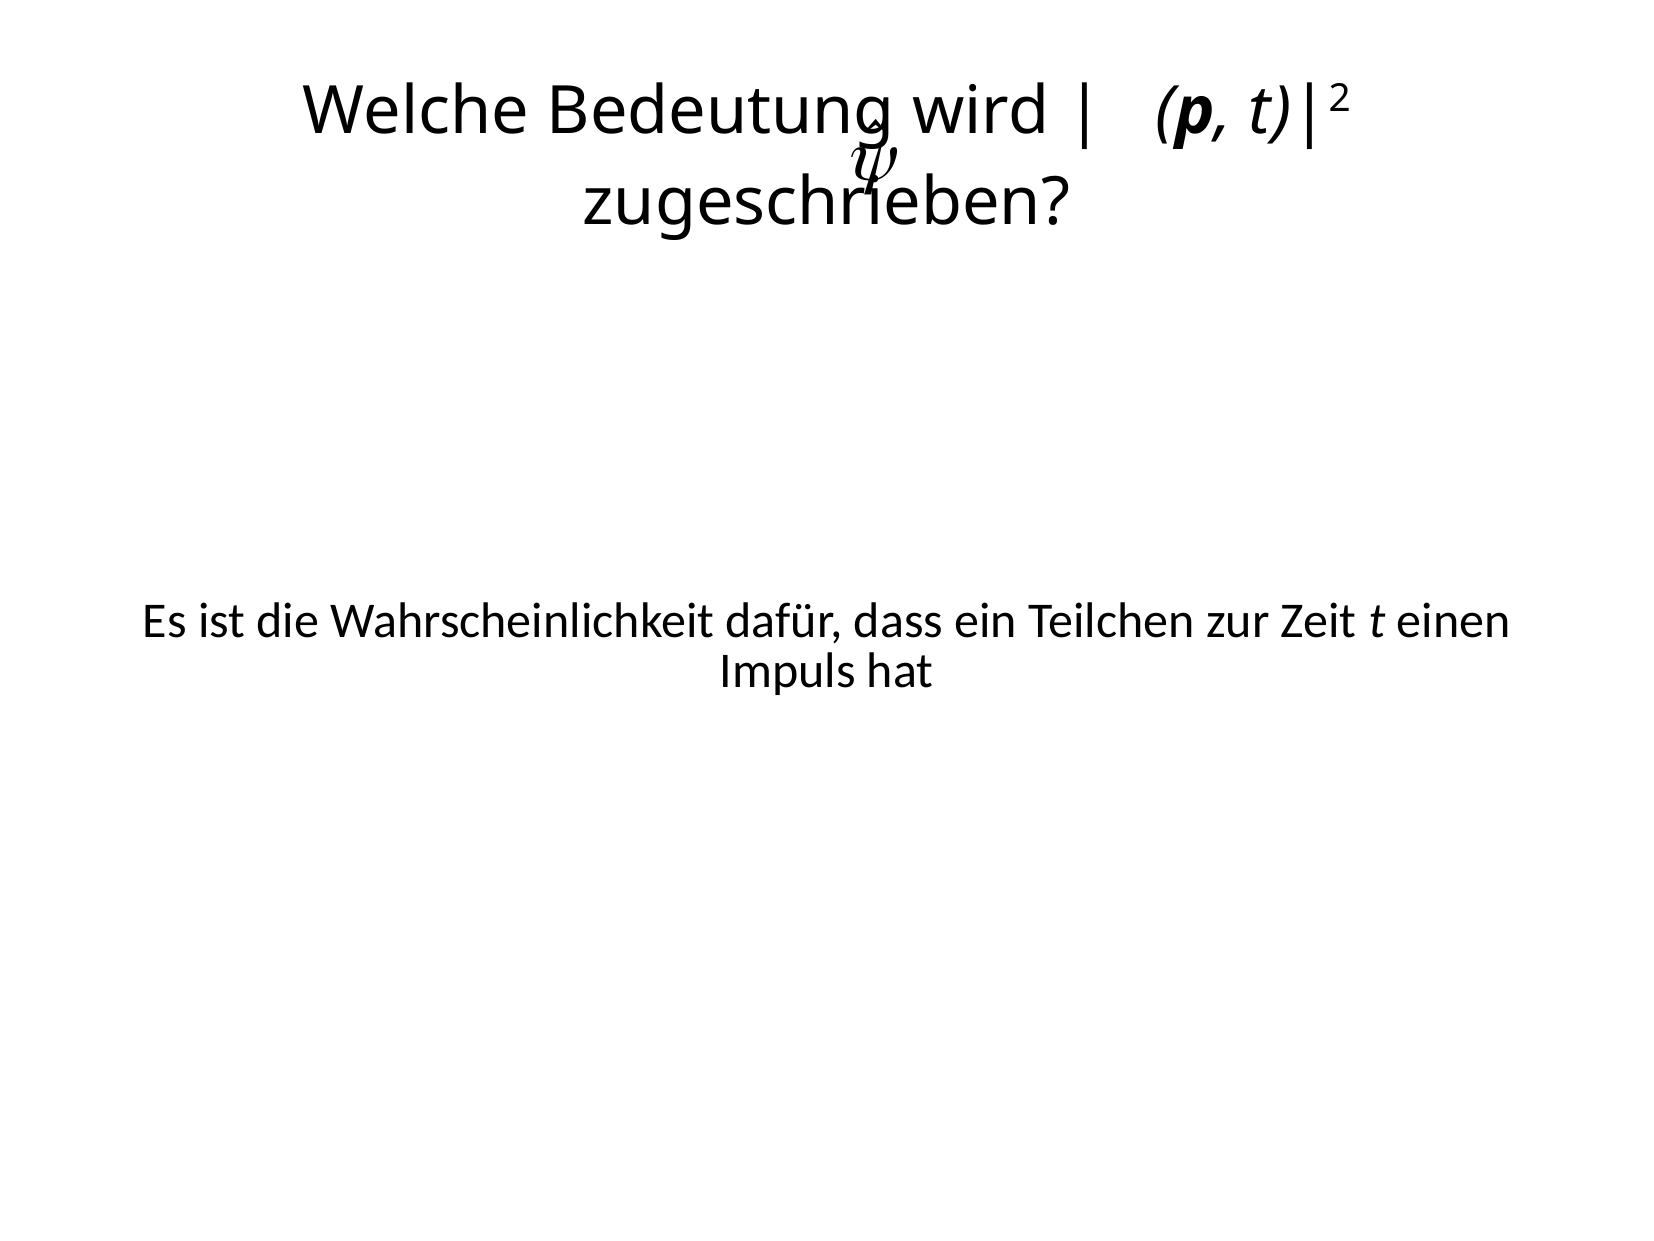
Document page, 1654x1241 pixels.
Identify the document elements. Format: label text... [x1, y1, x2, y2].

chart [836, 115, 911, 199]
subtitle Es ist die Wahrscheinlichkeit dafür, dass ein Teilchen zur Zeit t einen Impuls hat [82, 290, 1571, 1010]
title Welche Bedeutung wird | (p, t)|2 zugeschrieben? [82, 49, 1571, 257]
